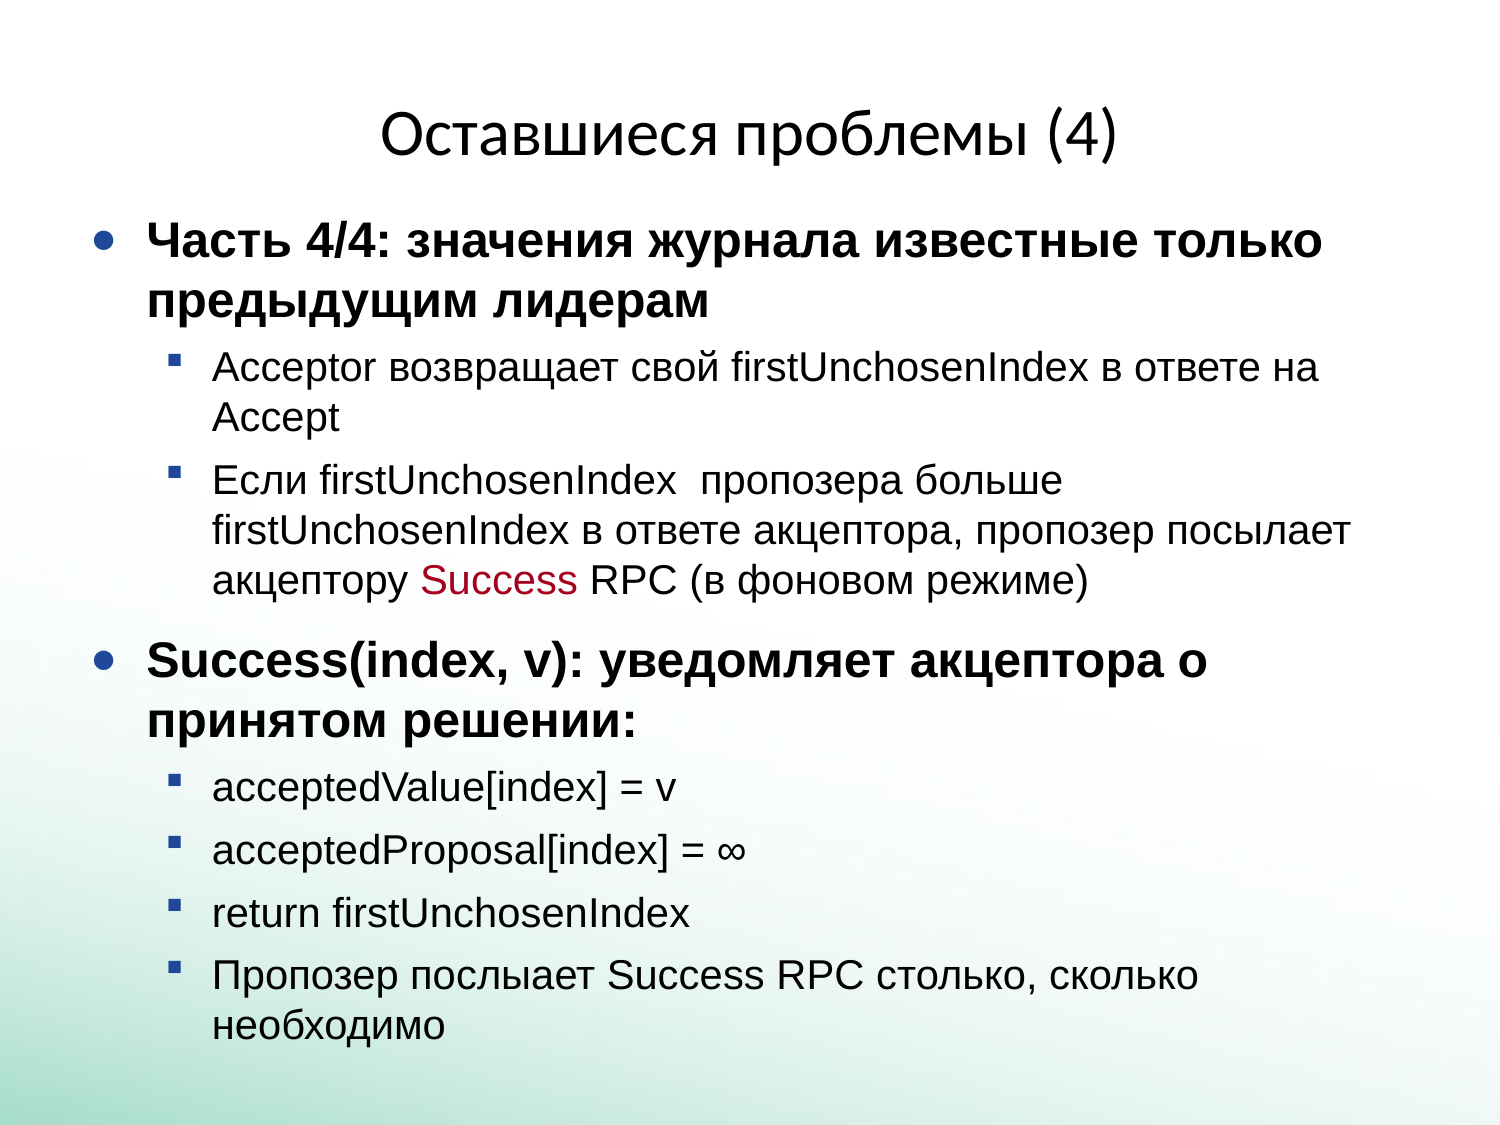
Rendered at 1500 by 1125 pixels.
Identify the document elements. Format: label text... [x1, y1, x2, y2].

list Часть 4/4: значения журнала известные только предыдущим лидерам Acceptor возвращает свой firstUnchosenIndex в ответе на Accept Если firstUnchosenIndex пропозера больше firstUnchosenIndex в ответе акцептора, пропозер посылает акцептору Success RPC (в фоновом режиме) Success(index, v): уведомляет акцептора о принятом решении: acceptedValue[index] = v acceptedProposal[index] = ∞ return firstUnchosenIndex Пропозер послыает Success RPC столько, сколько необходимо [75, 200, 1426, 1005]
title Оставшиеся проблемы (4) [75, 45, 1426, 200]
picture [0, 0, 1500, 1125]
